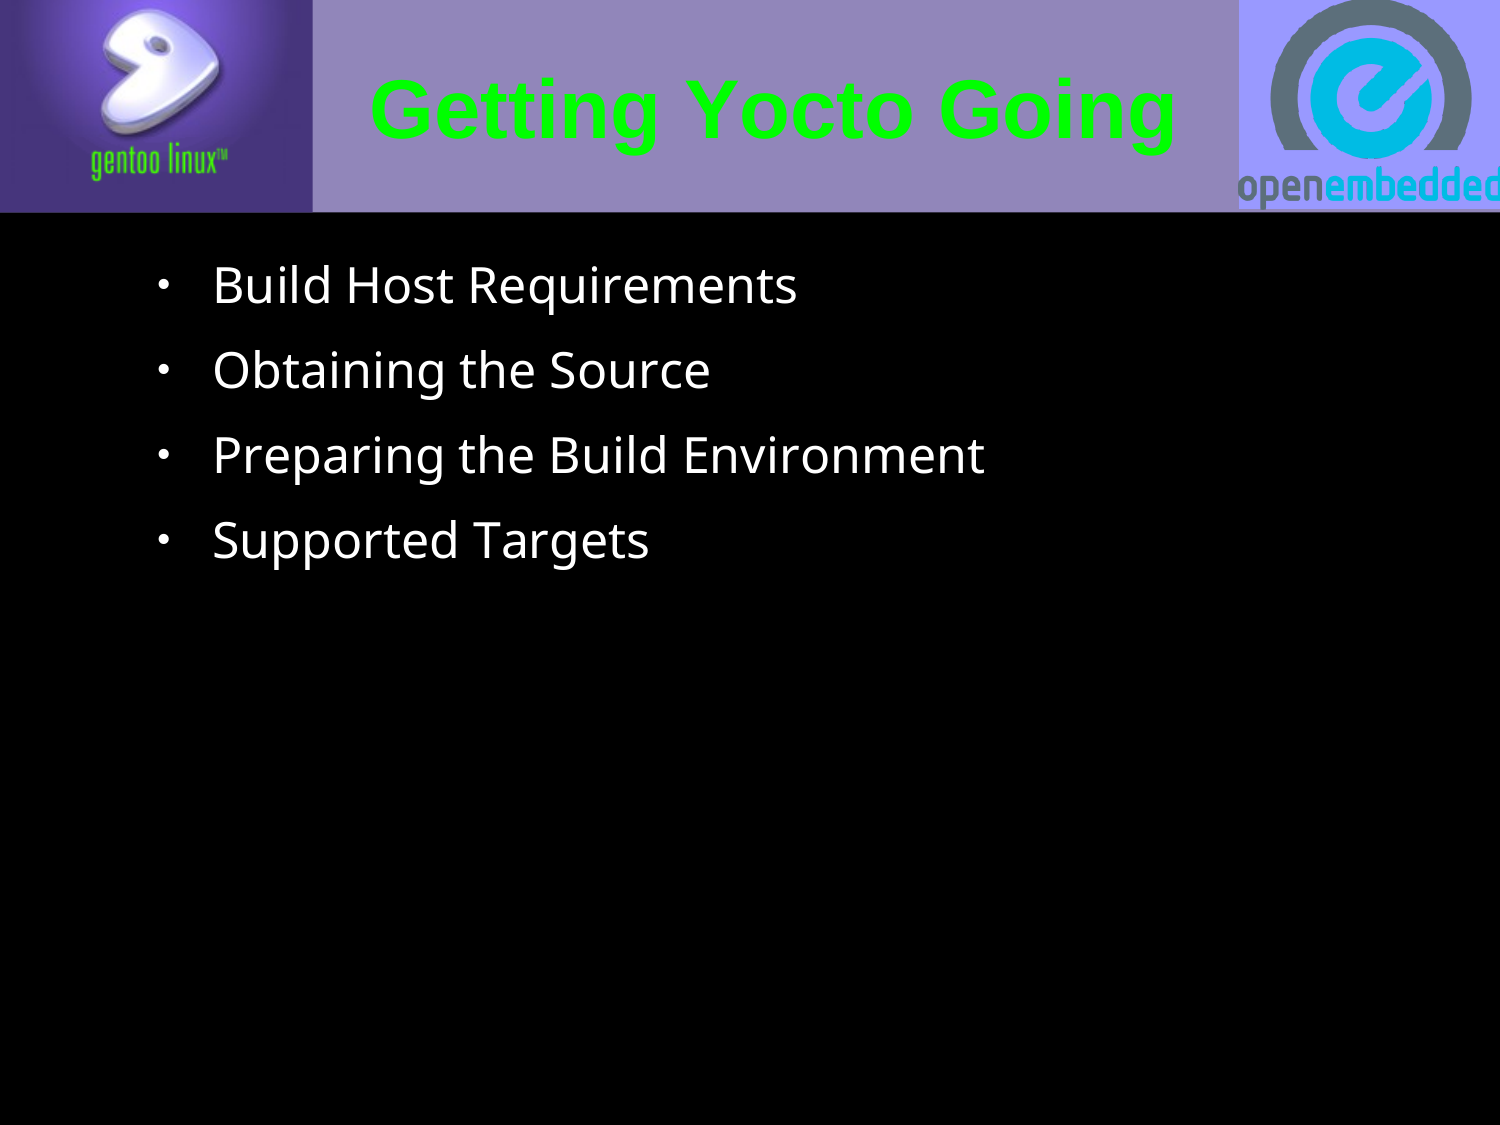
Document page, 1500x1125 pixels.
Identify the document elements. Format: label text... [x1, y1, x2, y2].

picture [1238, 0, 1500, 210]
title Getting Yocto Going [319, 12, 1230, 201]
picture [0, 0, 302, 184]
list Build Host Requirements Obtaining the Source Preparing the Build Environment Supported Targets [99, 249, 1388, 903]
